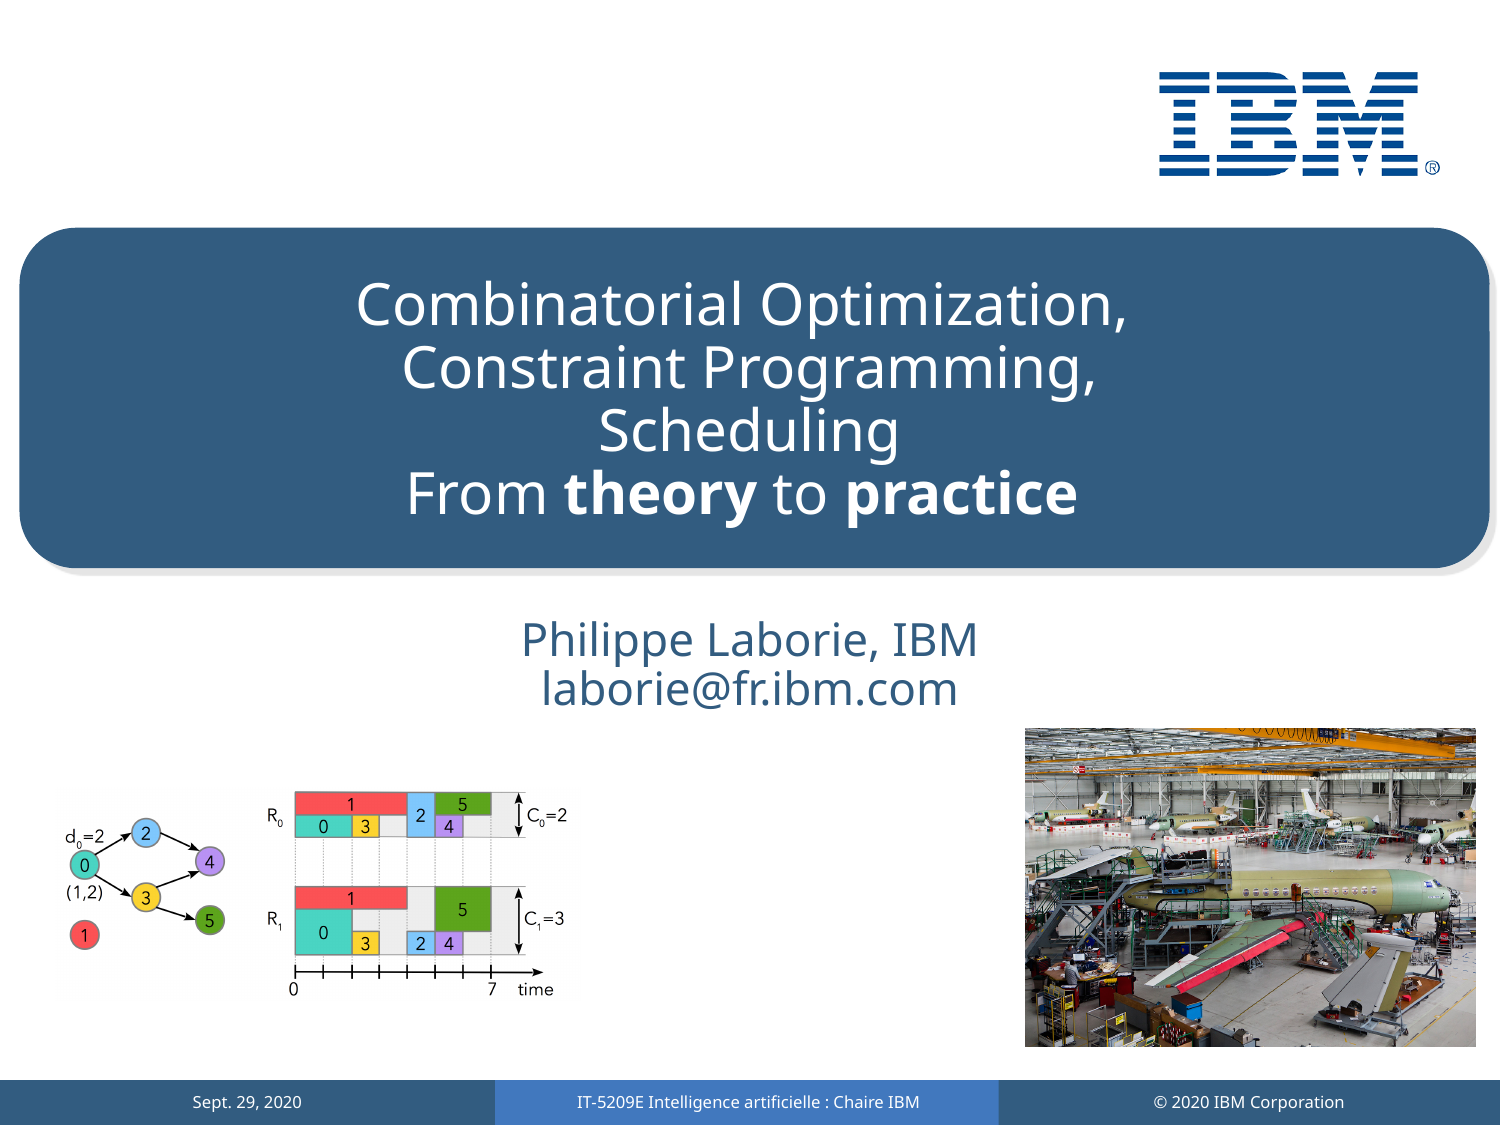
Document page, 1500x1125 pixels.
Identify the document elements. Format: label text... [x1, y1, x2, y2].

title Combinatorial Optimization, Constraint Programming, Scheduling From theory to practice Philippe Laborie, IBM laborie@fr.ibm.com [0, 197, 1500, 769]
picture [55, 787, 581, 1001]
picture [1151, 63, 1446, 184]
picture [1025, 728, 1476, 1047]
